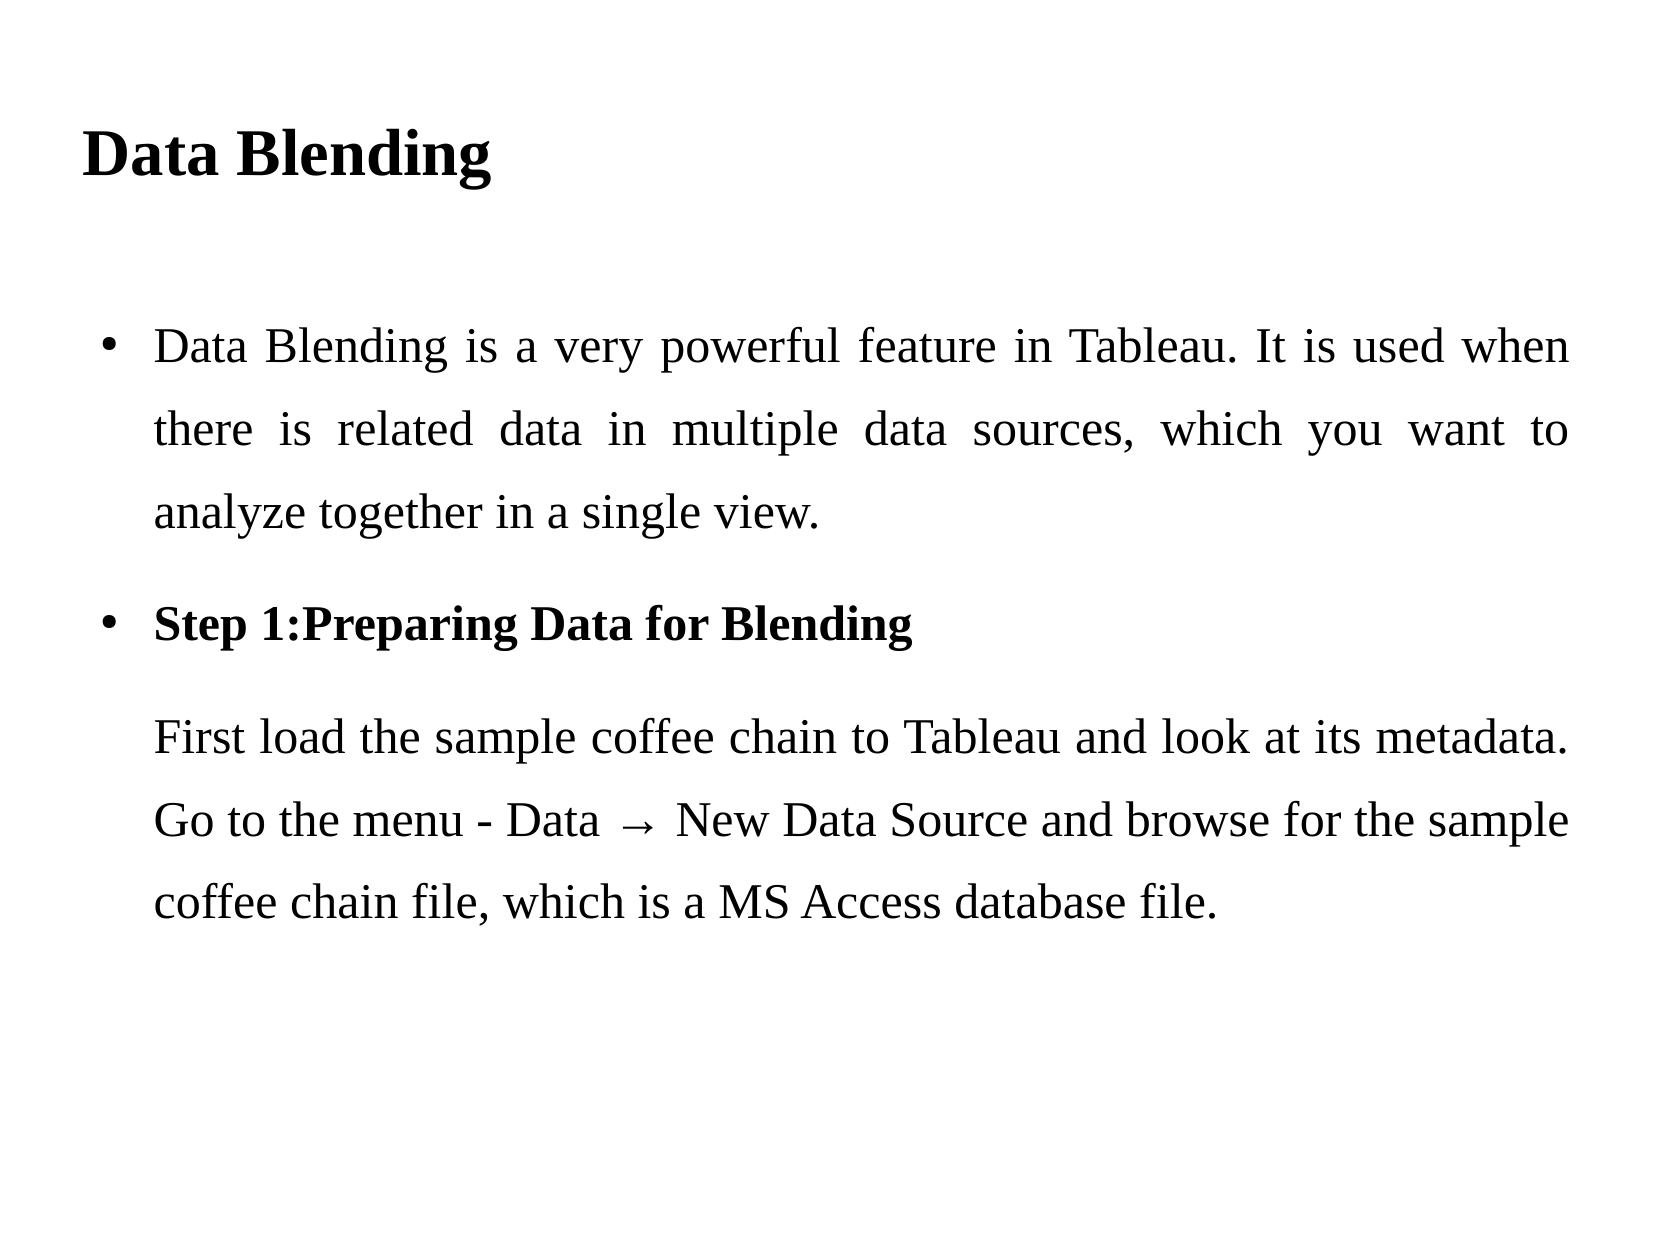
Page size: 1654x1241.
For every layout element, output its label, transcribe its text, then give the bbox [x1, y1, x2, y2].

list Data Blending is a very powerful feature in Tableau. It is used when there is related data in multiple data sources, which you want to analyze together in a single view. Step 1:Preparing Data for Blending First load the sample coffee chain to Tableau and look at its metadata. Go to the menu - Data → New Data Source and browse for the sample coffee chain file, which is a MS Access database file. [82, 290, 1571, 1010]
title Data Blending [82, 49, 1571, 257]
